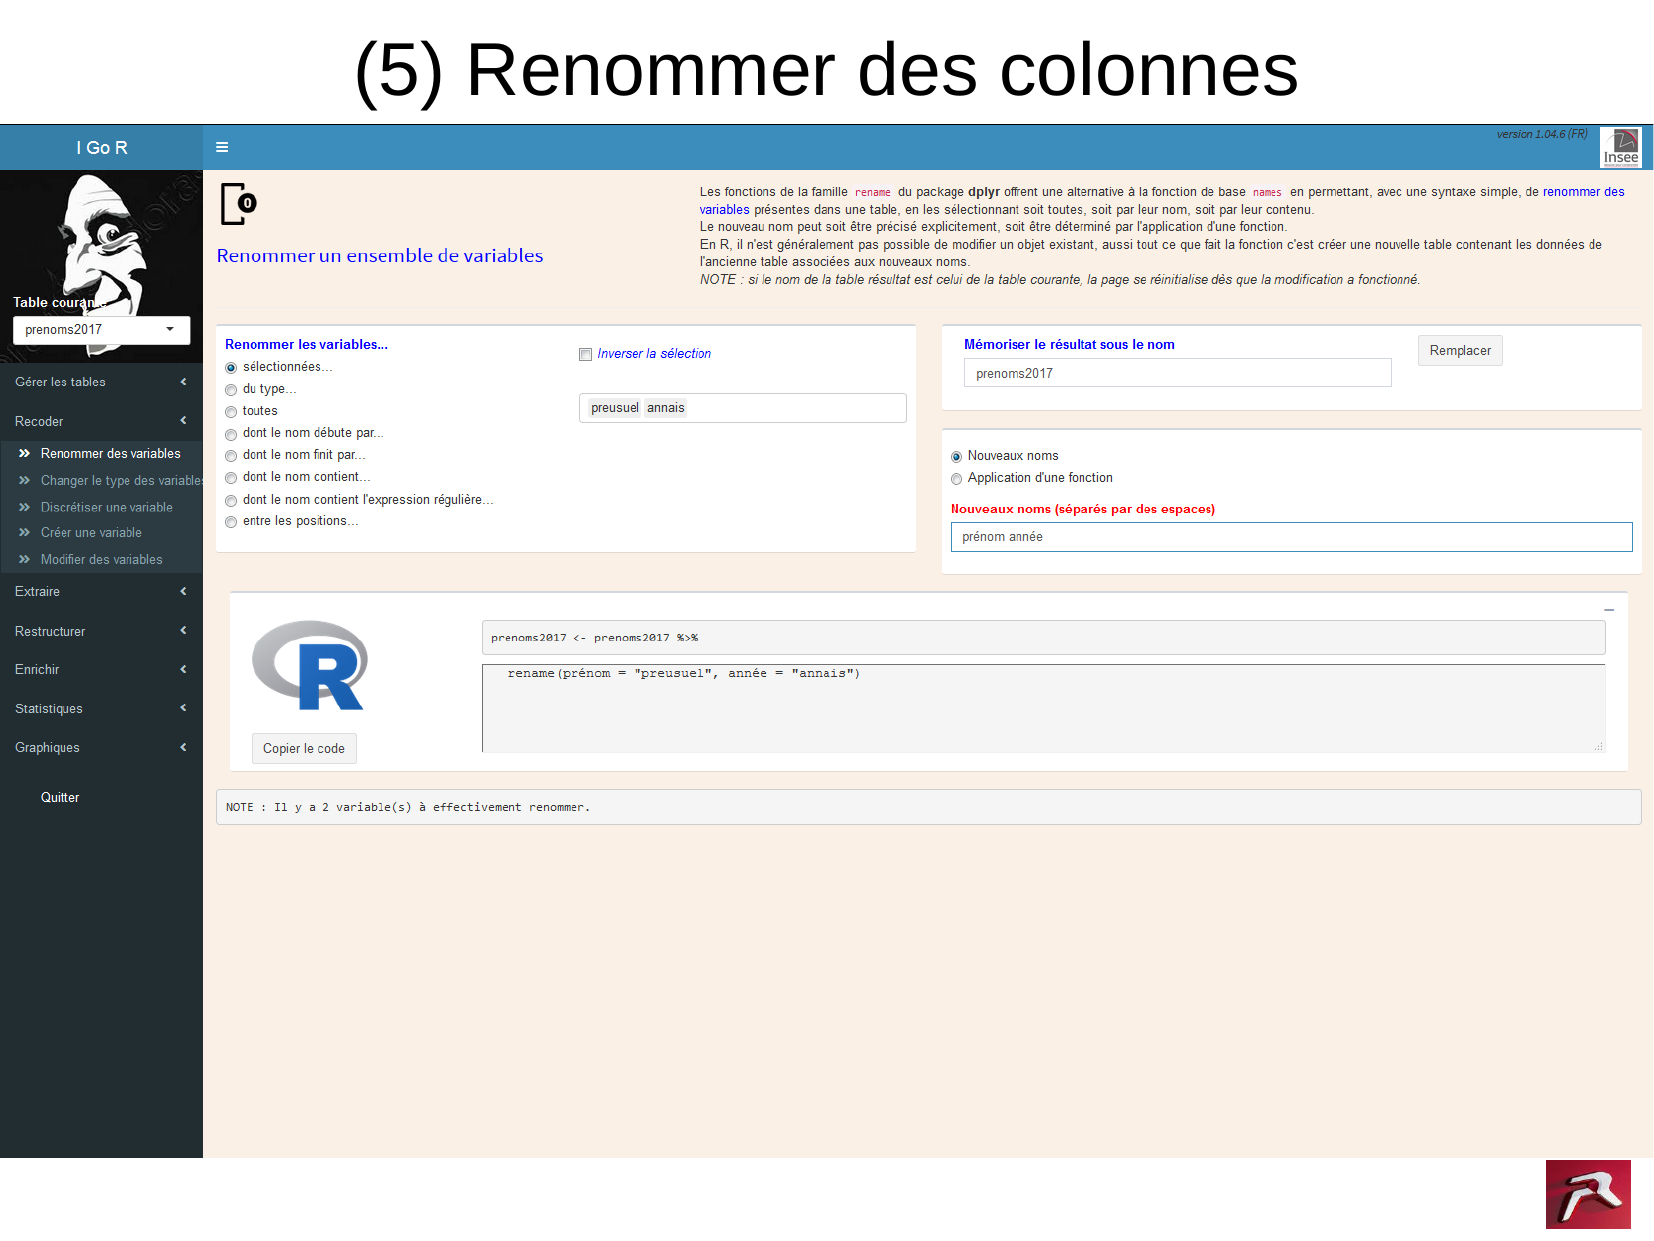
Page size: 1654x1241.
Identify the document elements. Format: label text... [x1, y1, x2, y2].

picture [1546, 1160, 1631, 1229]
title (5) Renommer des colonnes [82, 27, 1571, 112]
picture [0, 124, 1654, 1158]
